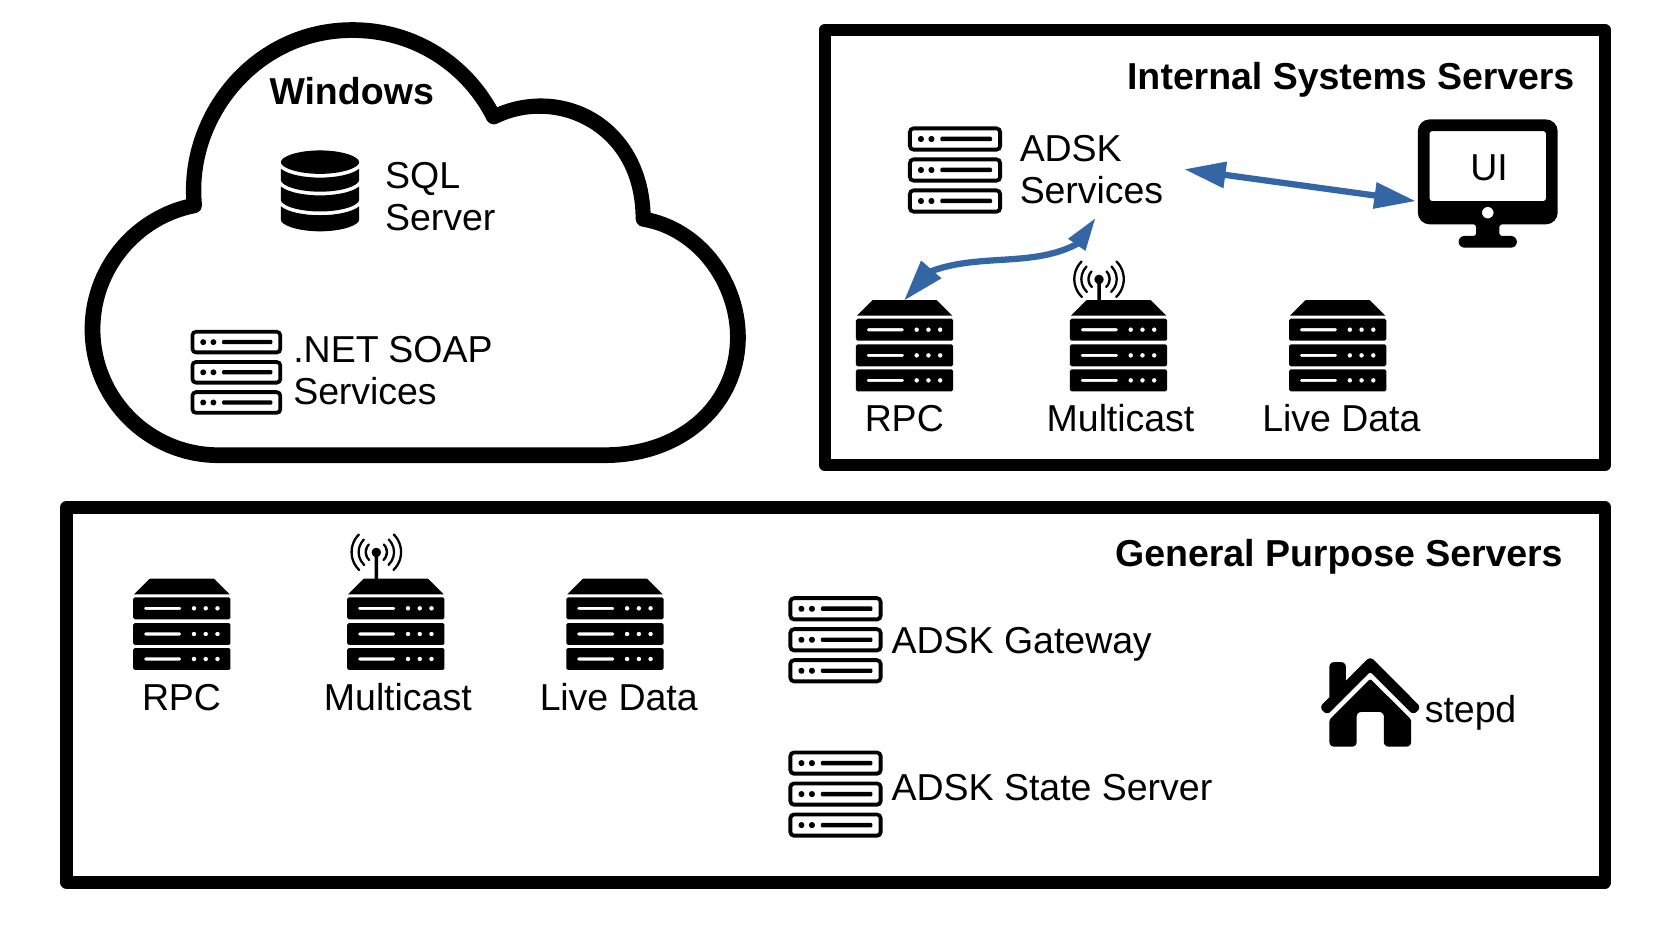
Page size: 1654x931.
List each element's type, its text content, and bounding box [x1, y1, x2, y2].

text_box SQL Server [370, 147, 536, 247]
picture [905, 120, 1006, 245]
text_box Internal Systems Servers [1112, 48, 1638, 106]
text_box Multicast [309, 668, 520, 726]
text_box ADSK State Server [876, 759, 1252, 816]
picture [1315, 647, 1426, 785]
text_box Live Data [525, 668, 733, 726]
text_box RPC [850, 390, 1031, 447]
picture [1069, 257, 1168, 390]
text_box stepd [1410, 680, 1561, 738]
picture [1414, 110, 1561, 292]
text_box Multicast [1031, 390, 1242, 447]
text_box .NET SOAP Services [278, 320, 564, 420]
text_box Live Data [1247, 390, 1456, 447]
picture [855, 300, 954, 390]
text_box UI [1455, 138, 1550, 196]
text_box Windows [254, 62, 463, 120]
picture [73, 514, 886, 869]
text_box RPC [127, 668, 309, 726]
text_box ADSK Gateway [876, 612, 1252, 670]
text_box General Purpose Servers [1100, 525, 1626, 582]
picture [1289, 300, 1387, 390]
picture [17, 0, 813, 838]
text_box ADSK Services [1005, 120, 1186, 219]
